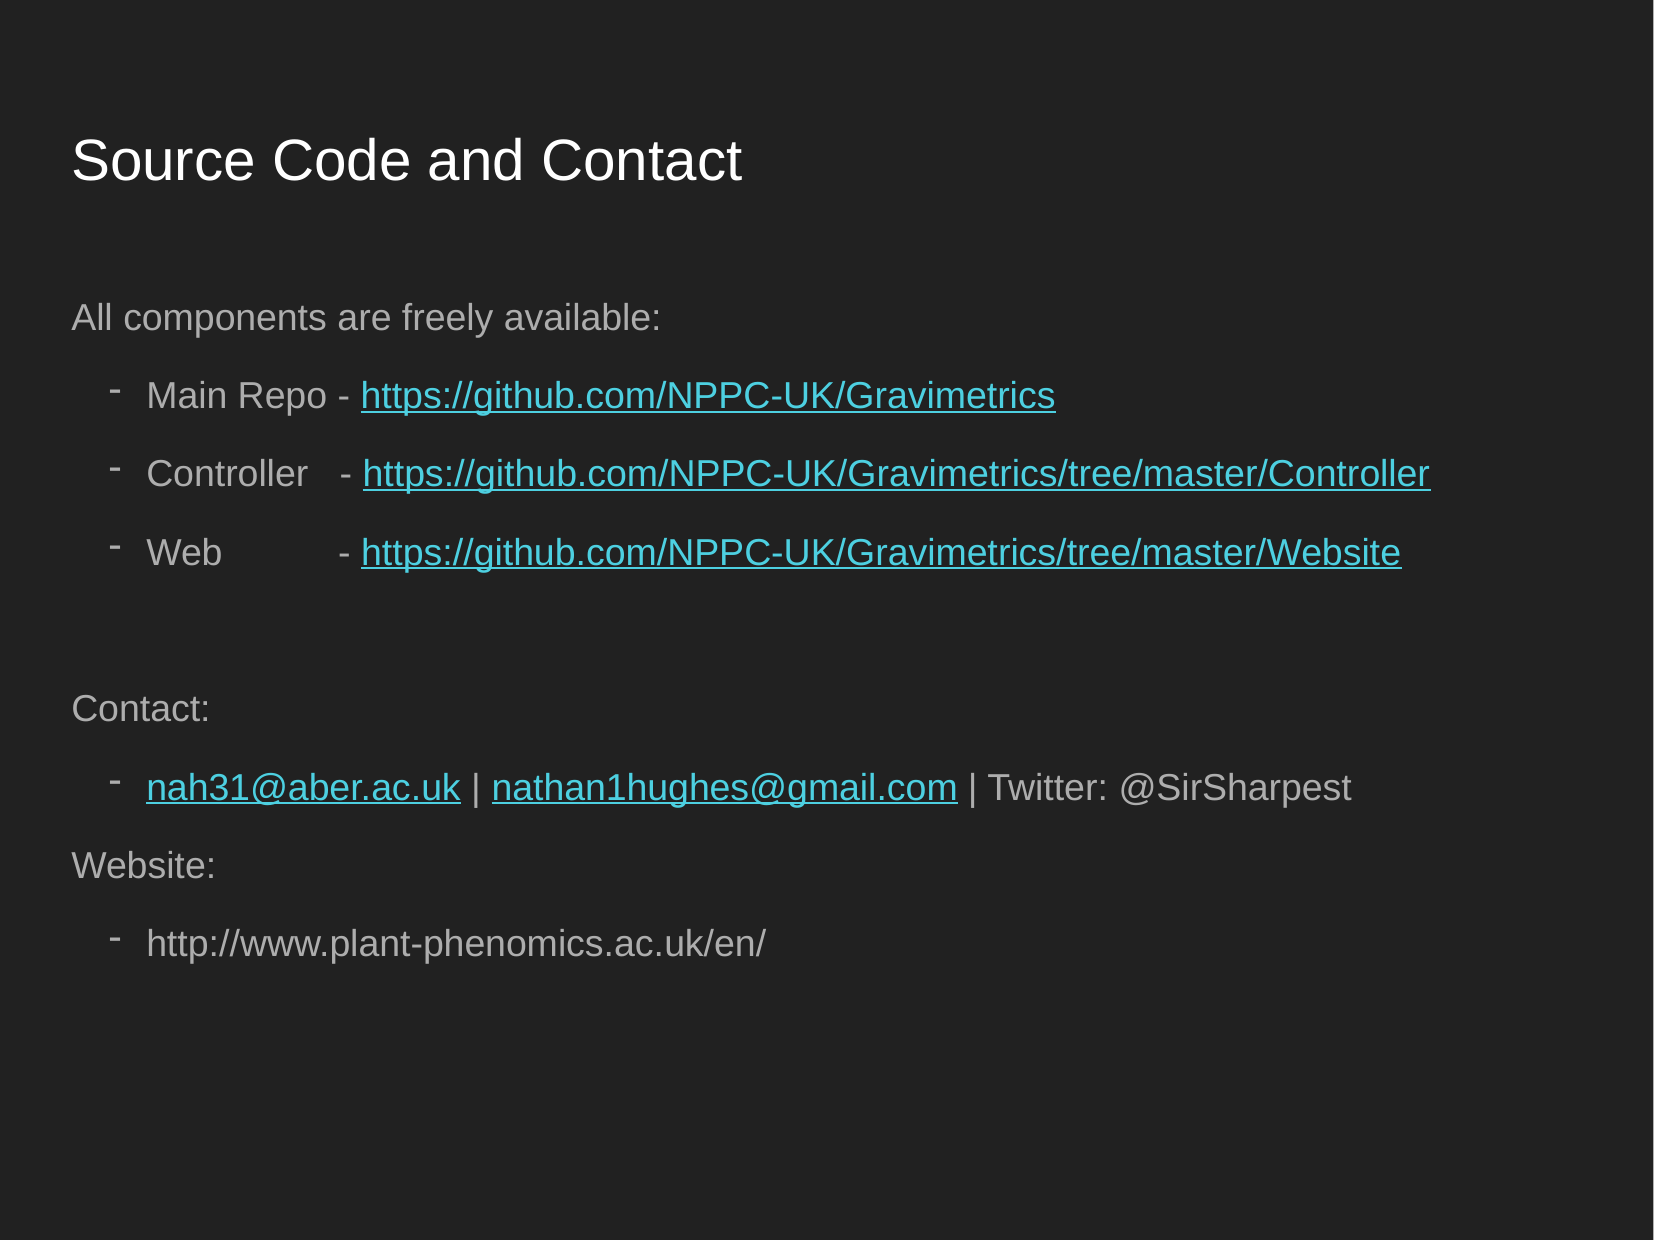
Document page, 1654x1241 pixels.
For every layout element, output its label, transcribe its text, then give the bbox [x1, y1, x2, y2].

list All components are freely available: Main Repo - https://github.com/NPPC-UK/Gravimetrics Controller - https://github.com/NPPC-UK/Gravimetrics/tree/master/Controller Web - https://github.com/NPPC-UK/Gravimetrics/tree/master/Website Contact: nah31@aber.ac.uk | nathan1hughes@gmail.com | Twitter: @SirSharpest Website: http://www.plant-phenomics.ac.uk/en/ [56, 277, 1598, 1102]
title Source Code and Contact [56, 107, 1598, 246]
